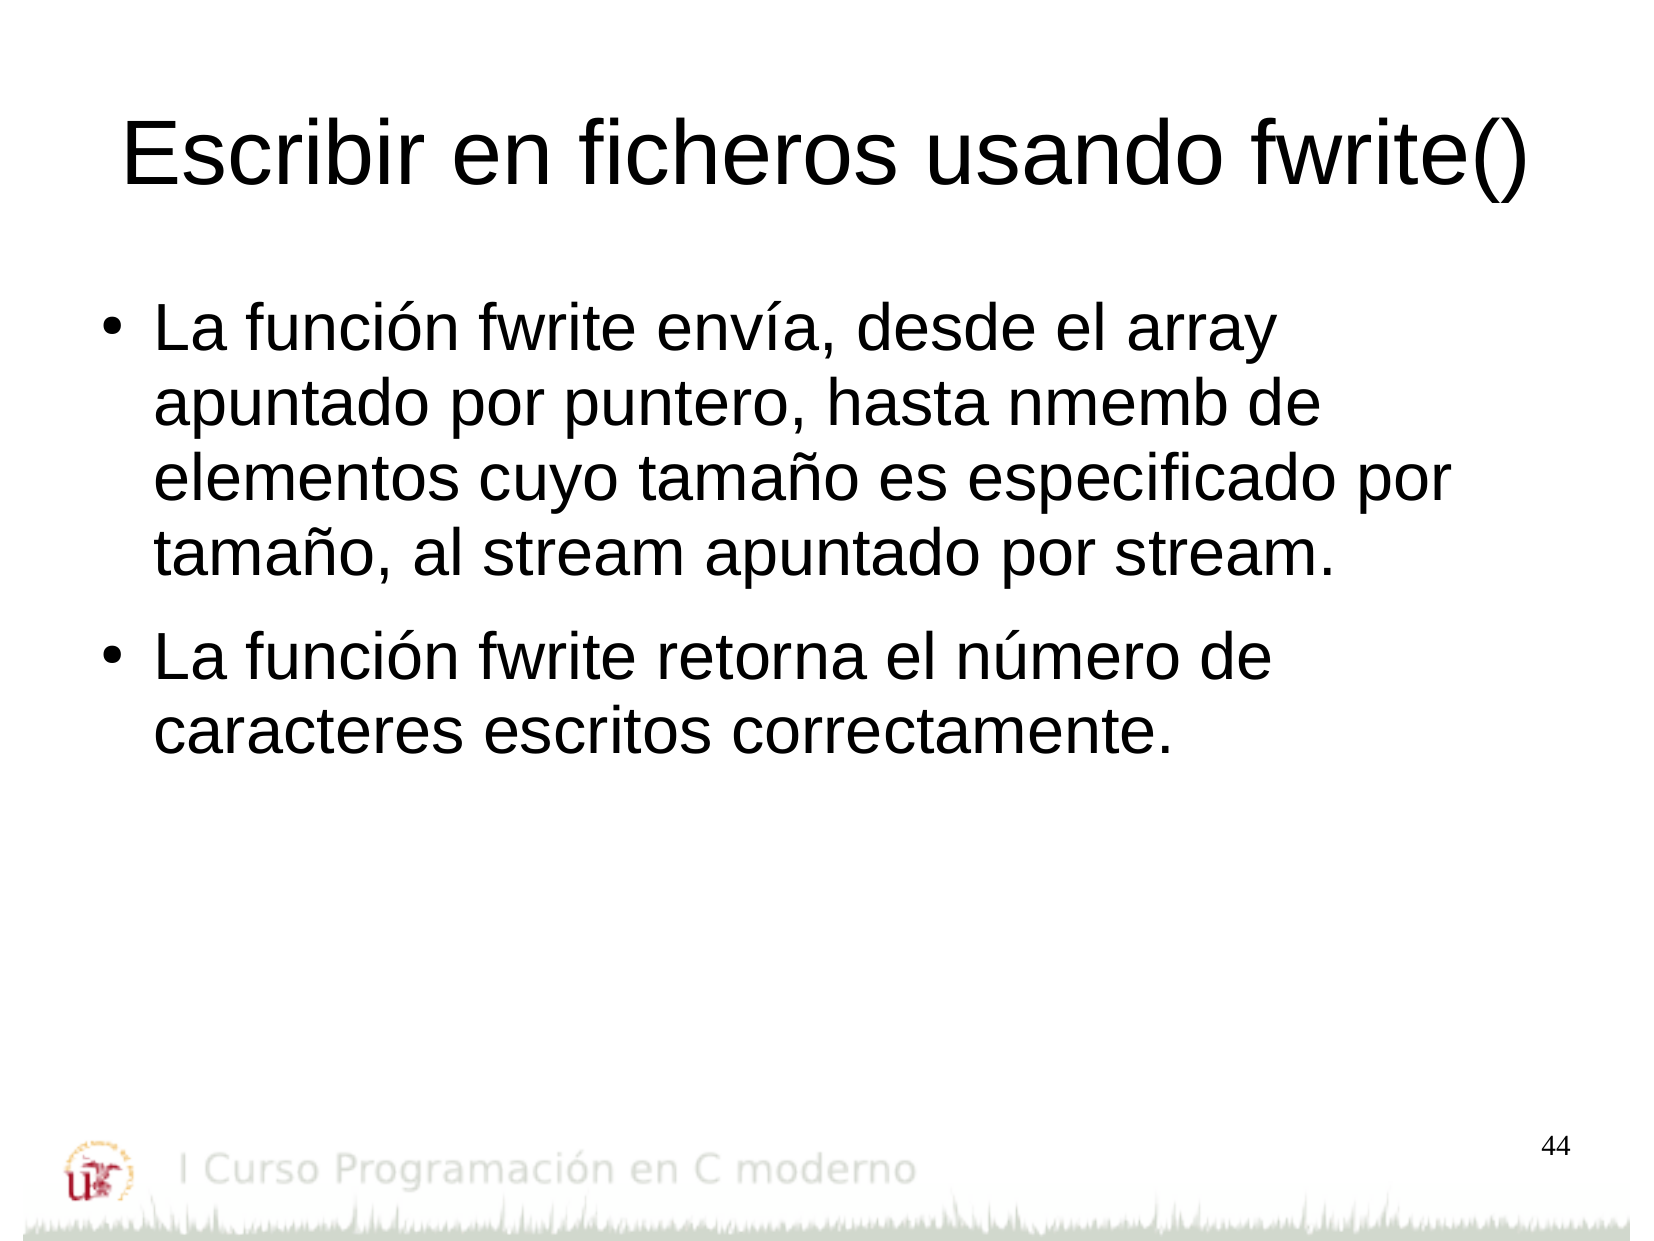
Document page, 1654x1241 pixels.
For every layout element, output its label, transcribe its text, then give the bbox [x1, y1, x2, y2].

list La función fwrite envía, desde el array apuntado por puntero, hasta nmemb de elementos cuyo tamaño es especificado por tamaño, al stream apuntado por stream. La función fwrite retorna el número de caracteres escritos correctamente. [82, 290, 1538, 1010]
picture [23, 1136, 1630, 1241]
title Escribir en ficheros usando fwrite() [82, 49, 1571, 257]
